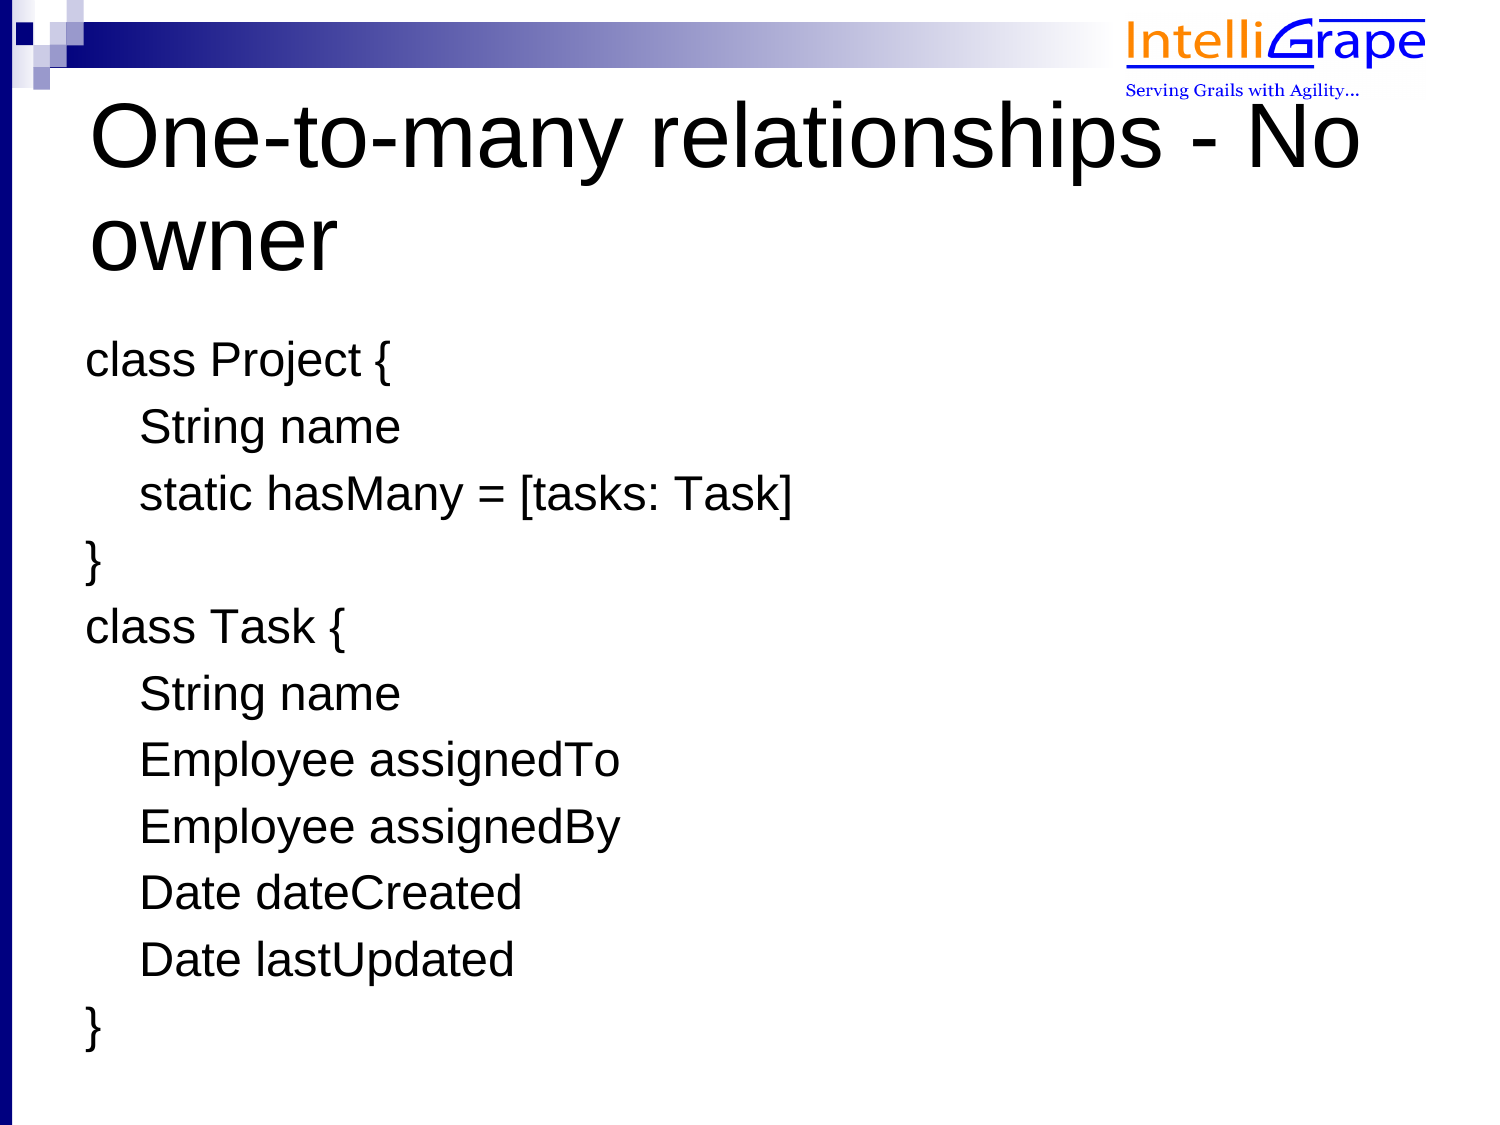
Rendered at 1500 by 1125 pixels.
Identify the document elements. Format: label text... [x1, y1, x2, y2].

picture [1125, 12, 1425, 74]
list class Project { String name static hasMany = [tasks: Task] } class Task { String name Employee assignedTo Employee assignedBy Date dateCreated Date lastUpdated } [29, 324, 1477, 1068]
title One-to-many relationships - No owner [75, 74, 1426, 301]
